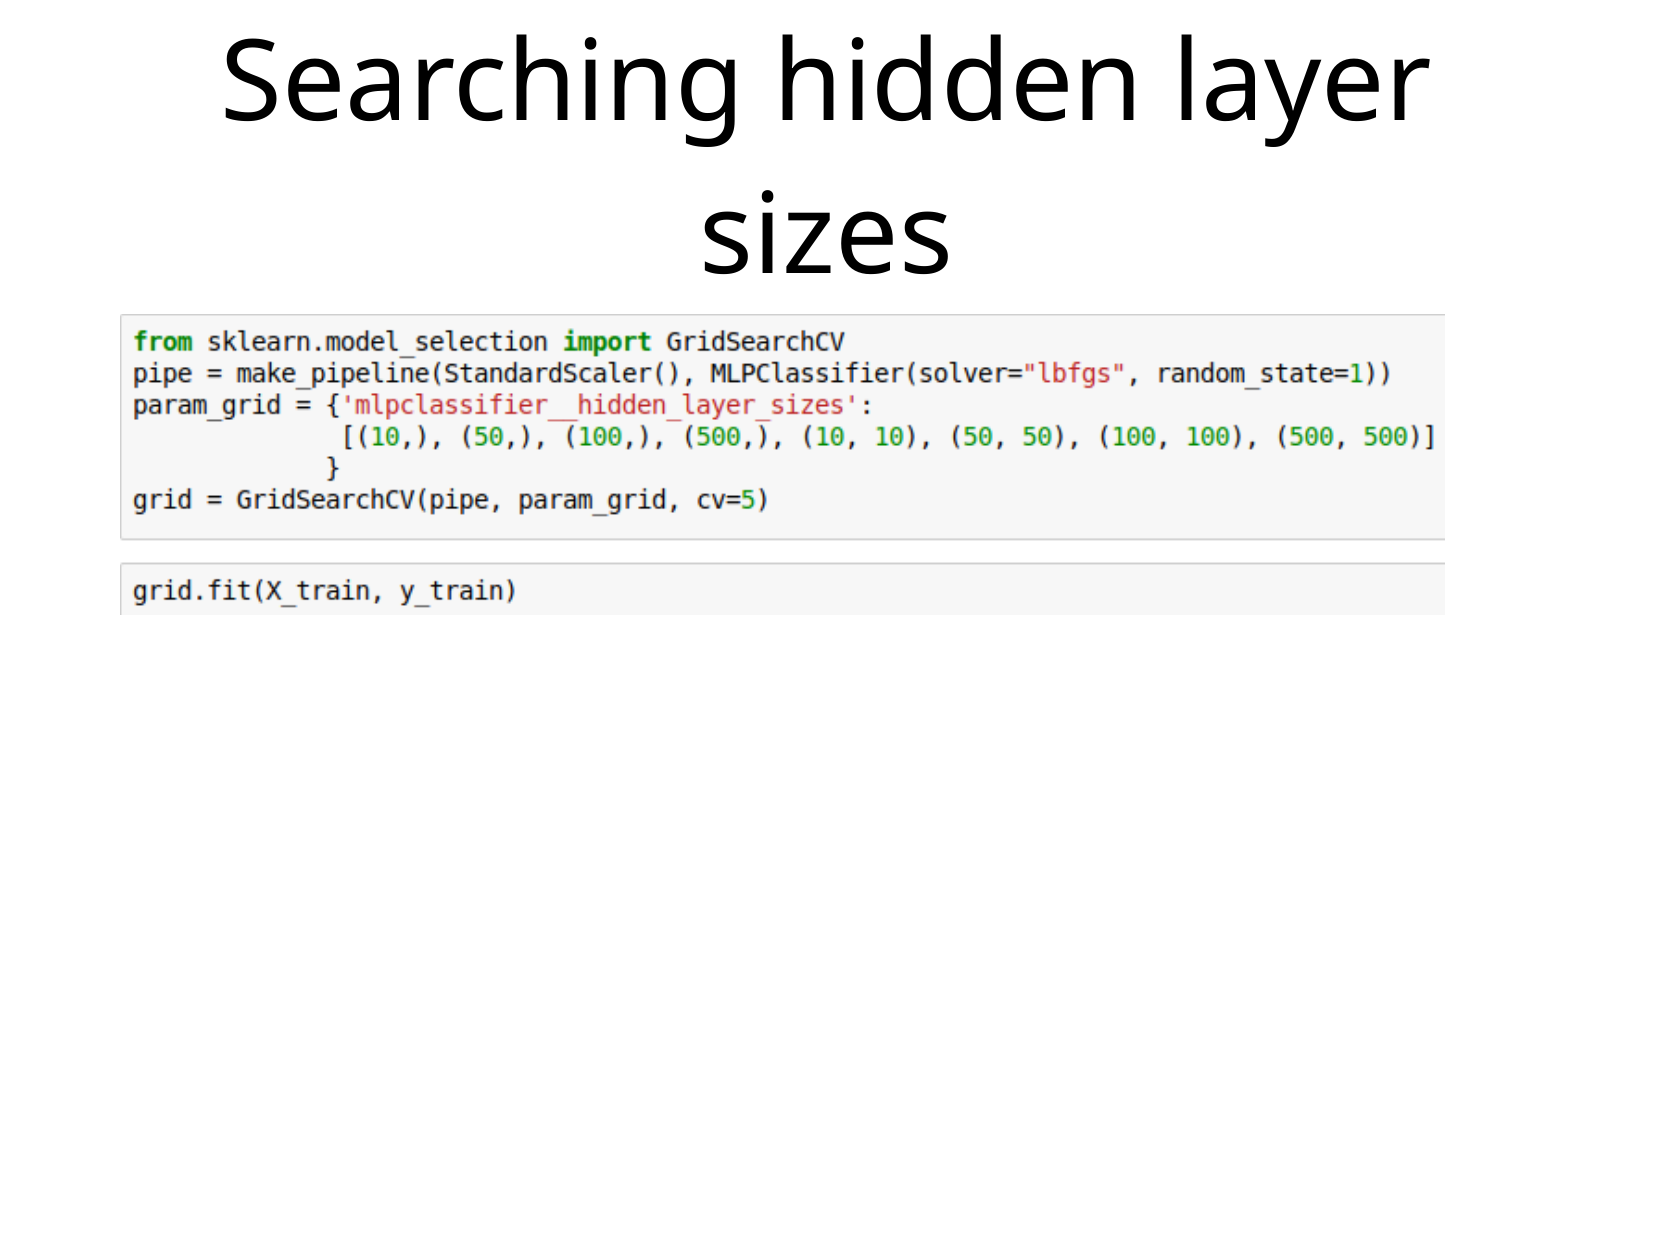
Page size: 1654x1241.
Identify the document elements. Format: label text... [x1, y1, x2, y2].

title Searching hidden layer sizes [82, 49, 1571, 257]
picture [120, 314, 1445, 616]
